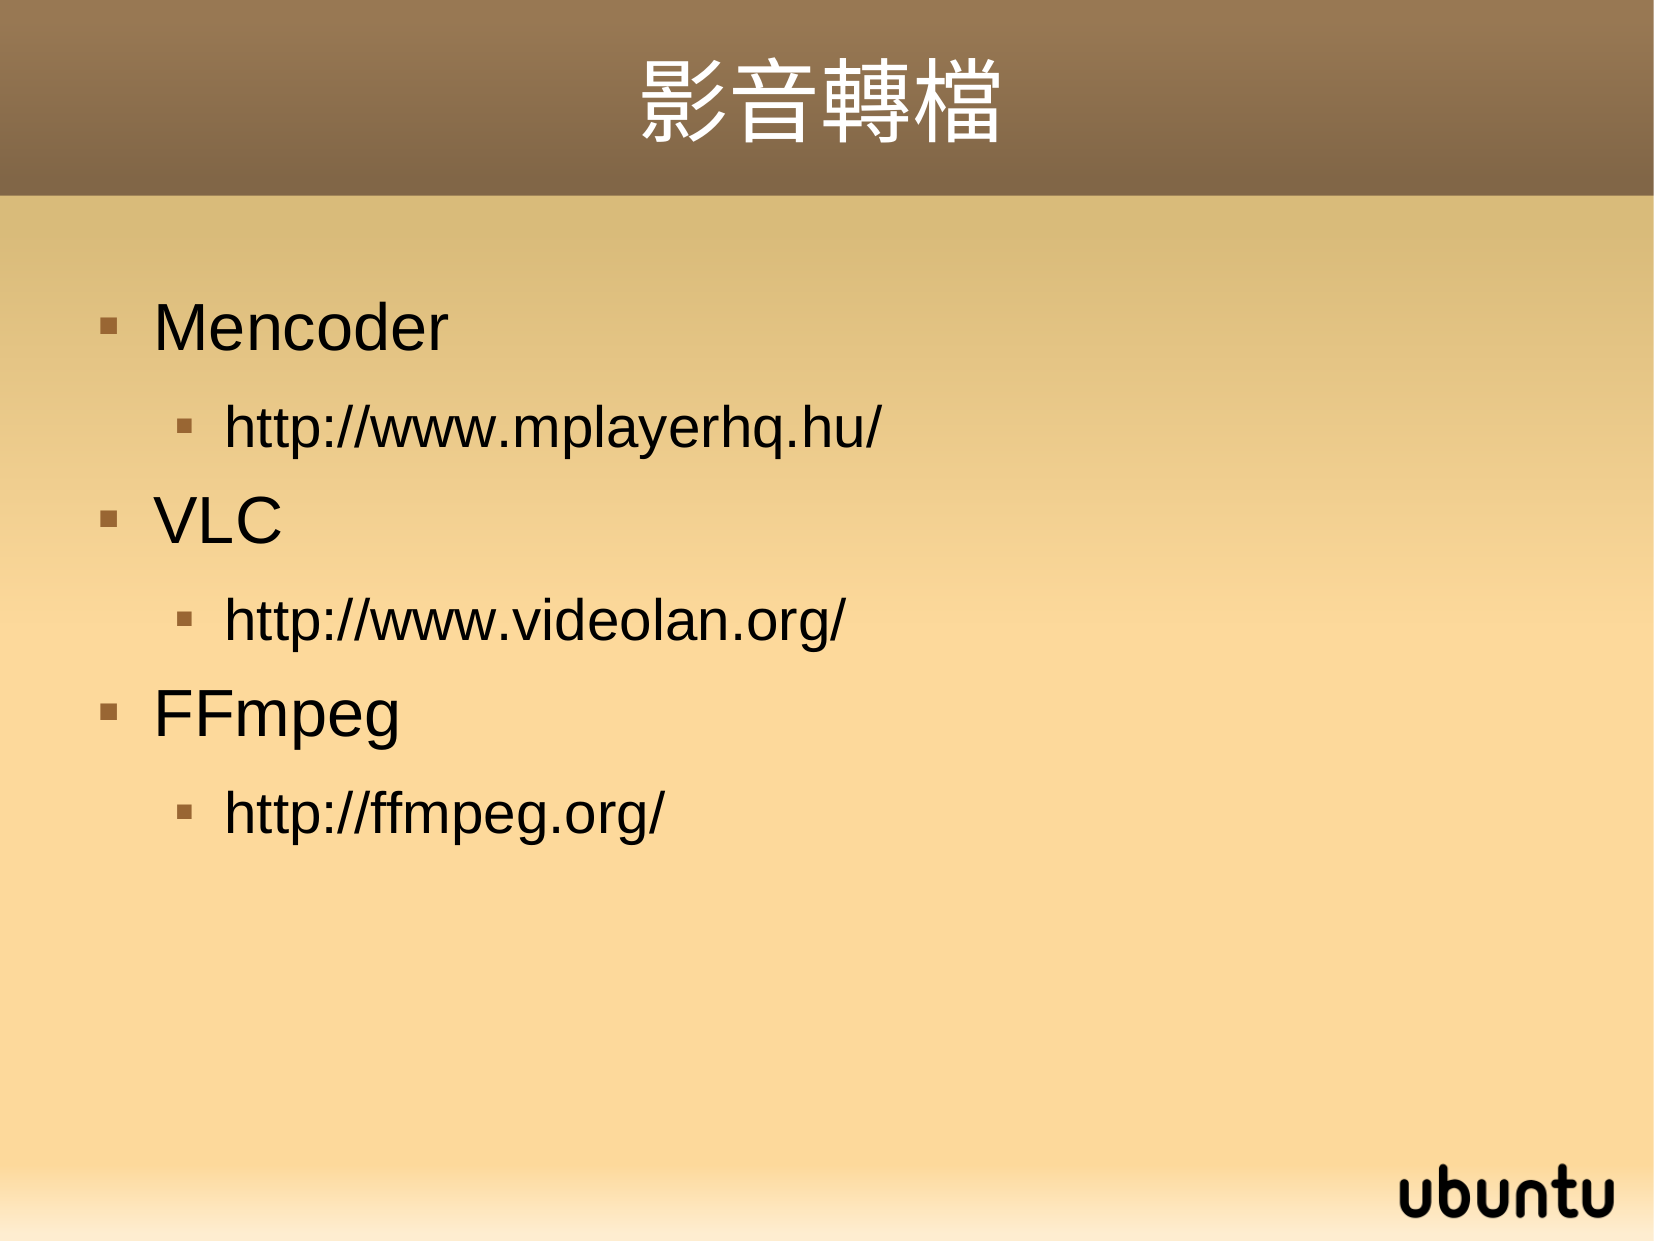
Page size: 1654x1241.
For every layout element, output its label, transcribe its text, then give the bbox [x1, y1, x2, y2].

picture [0, 0, 1654, 1241]
list Mencoder http://www.mplayerhq.hu/ VLC http://www.videolan.org/ FFmpeg http://ffmpeg.org/ [82, 290, 1571, 1094]
title 影音轉檔 [76, 7, 1565, 200]
